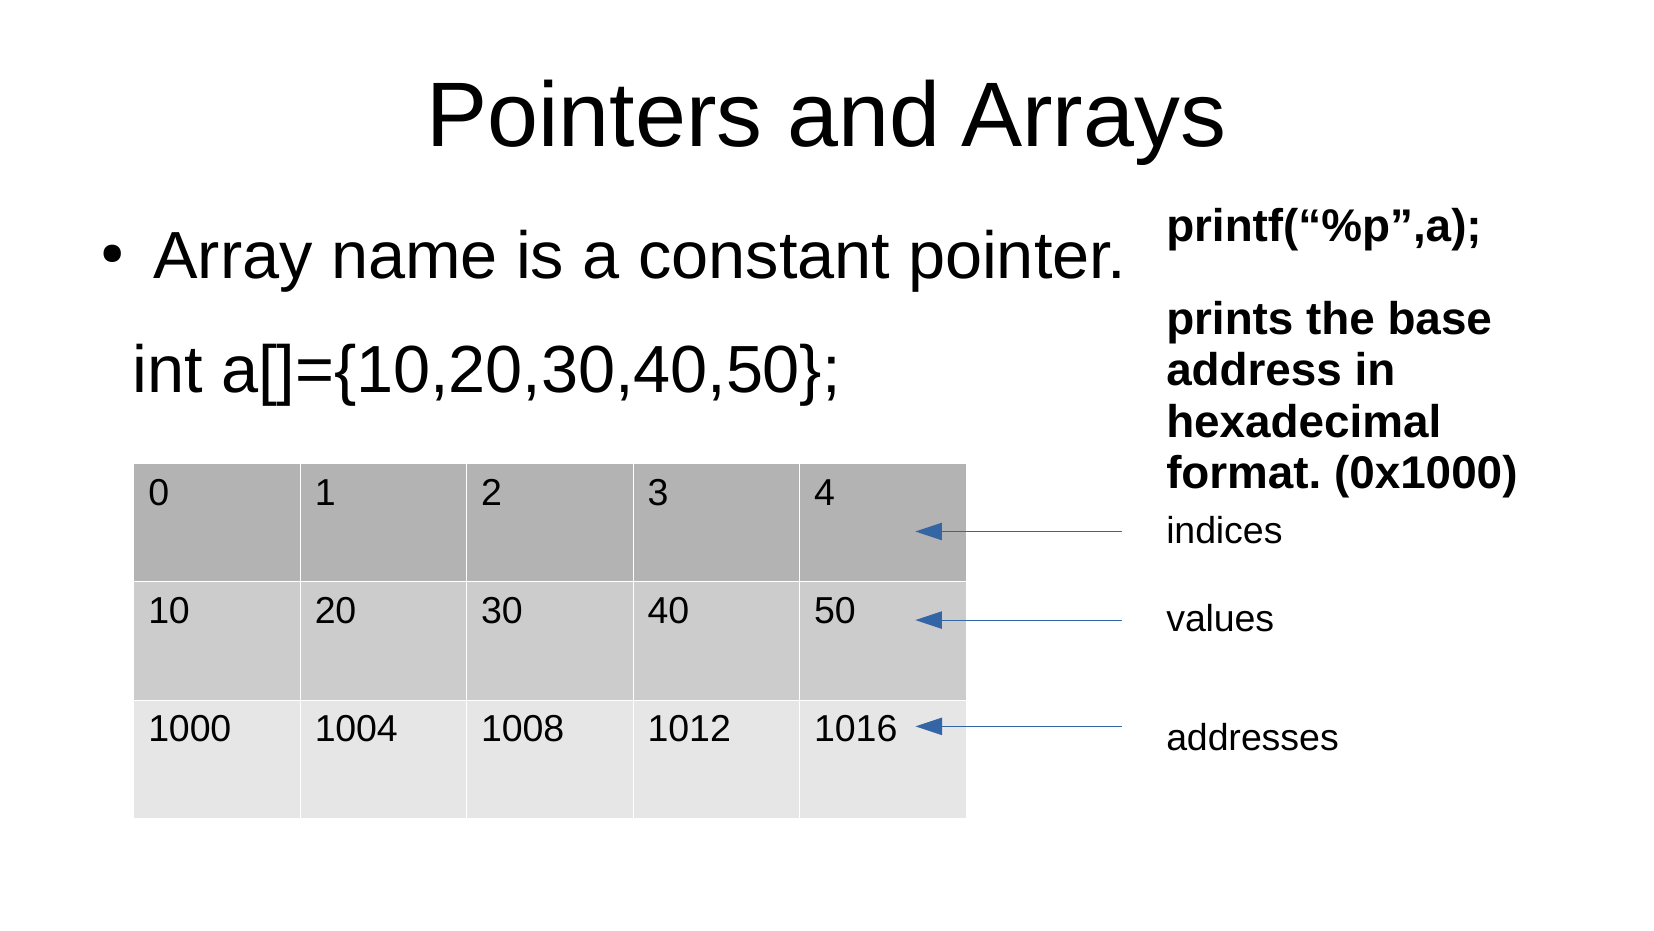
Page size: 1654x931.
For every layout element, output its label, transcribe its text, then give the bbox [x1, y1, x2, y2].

table_cell 10 [134, 582, 300, 700]
table_cell 1004 [301, 701, 466, 818]
table_header 4 [800, 464, 966, 581]
text_box addresses [1151, 708, 1359, 766]
table_header 3 [634, 464, 799, 581]
table_cell 1008 [467, 701, 633, 818]
text_box indices [1151, 506, 1359, 559]
table_header 0 [134, 464, 300, 581]
table_header 2 [467, 464, 633, 581]
table_cell 50 [800, 582, 966, 700]
table_cell 20 [301, 582, 466, 700]
table_cell 1000 [134, 701, 300, 818]
table_cell 40 [634, 582, 799, 700]
table_cell 1012 [634, 701, 799, 818]
list Array name is a constant pointer. [967, 506, 1571, 758]
title Pointers and Arrays [82, 37, 1571, 193]
table_cell 30 [467, 582, 633, 700]
table_header 1 [301, 464, 466, 581]
text_box printf(“%p”,a); prints the base address in hexadecimal format. (0x1000) [1151, 192, 1595, 506]
text_box int a[]={10,20,30,40,50}; [118, 324, 1300, 605]
text_box values [1151, 590, 1359, 648]
table_cell 1016 [800, 701, 966, 818]
list Array name is a constant pointer. [82, 217, 1151, 758]
